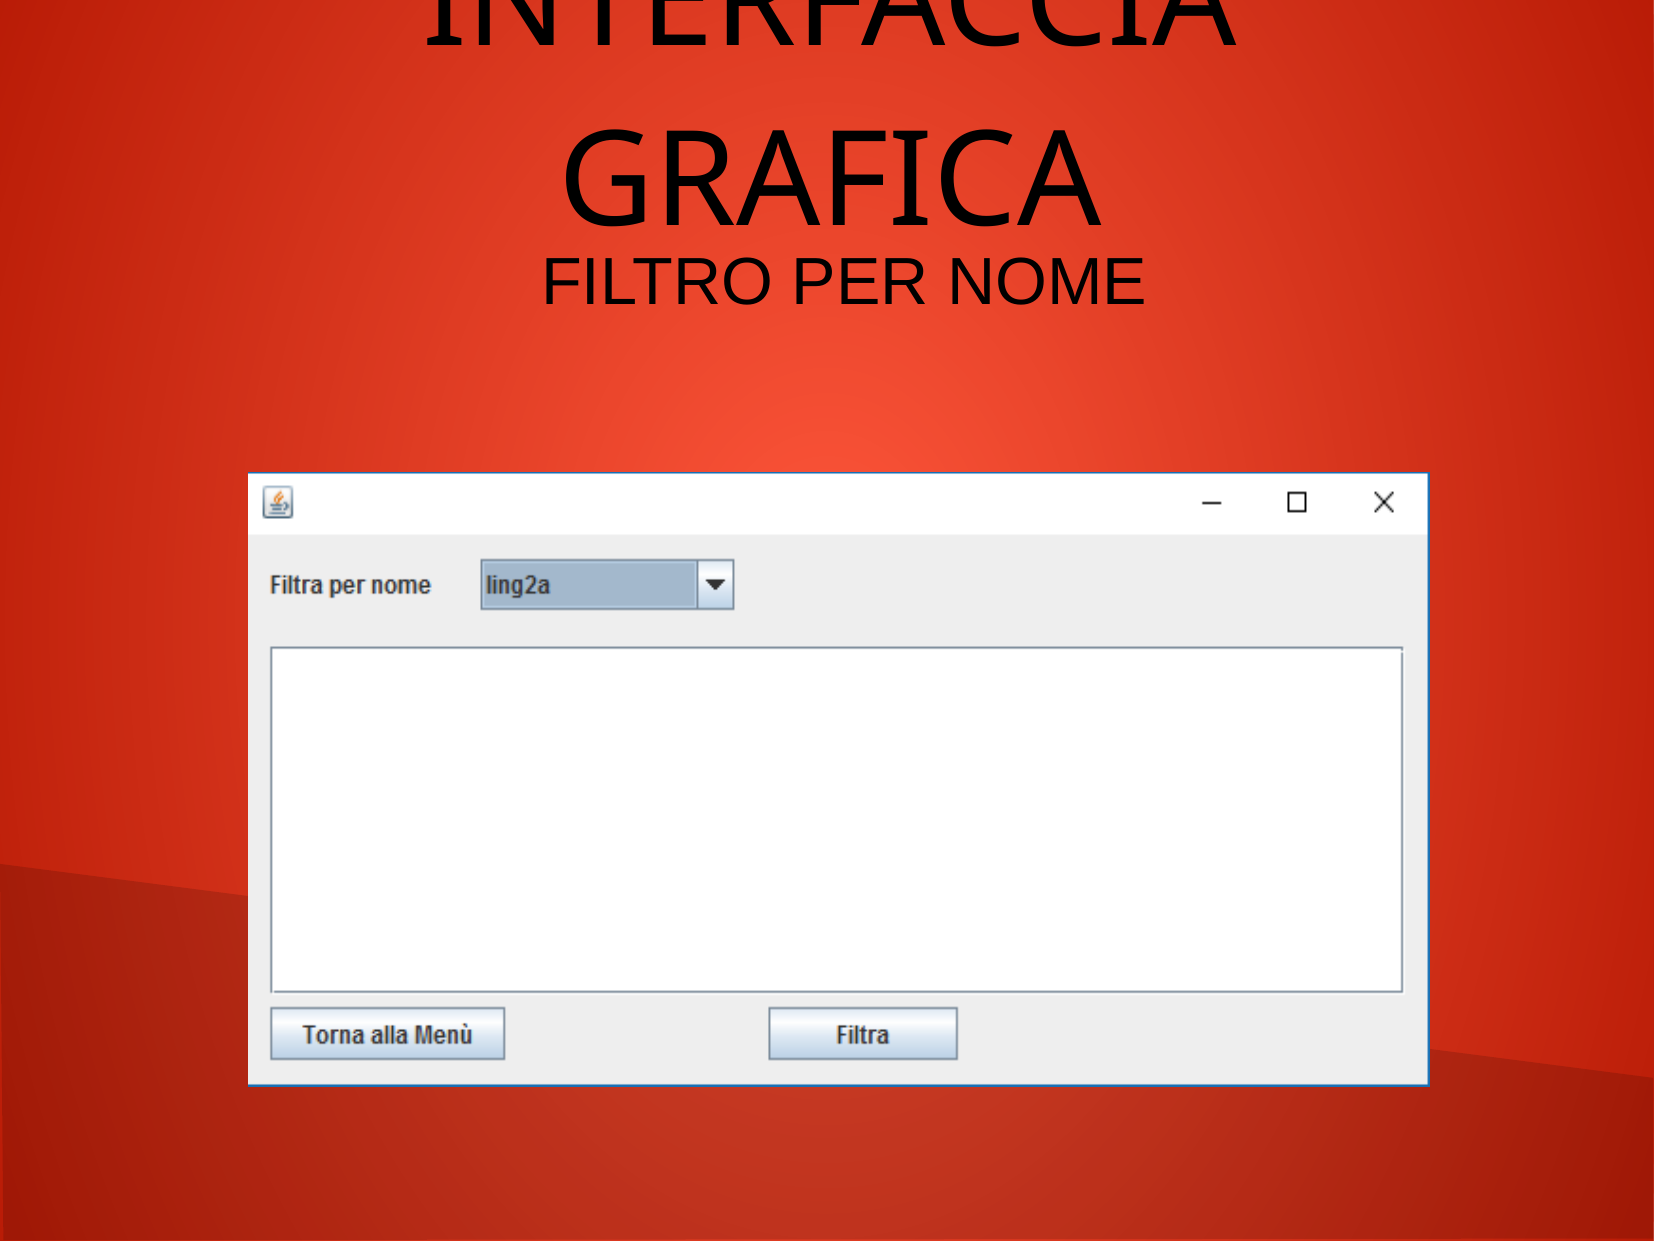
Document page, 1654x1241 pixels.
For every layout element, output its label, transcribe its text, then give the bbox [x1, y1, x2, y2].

text_box FILTRO PER NOME [389, 236, 1300, 326]
picture [248, 472, 1430, 1087]
title INTERFACCIA GRAFICA [165, 0, 1495, 1016]
